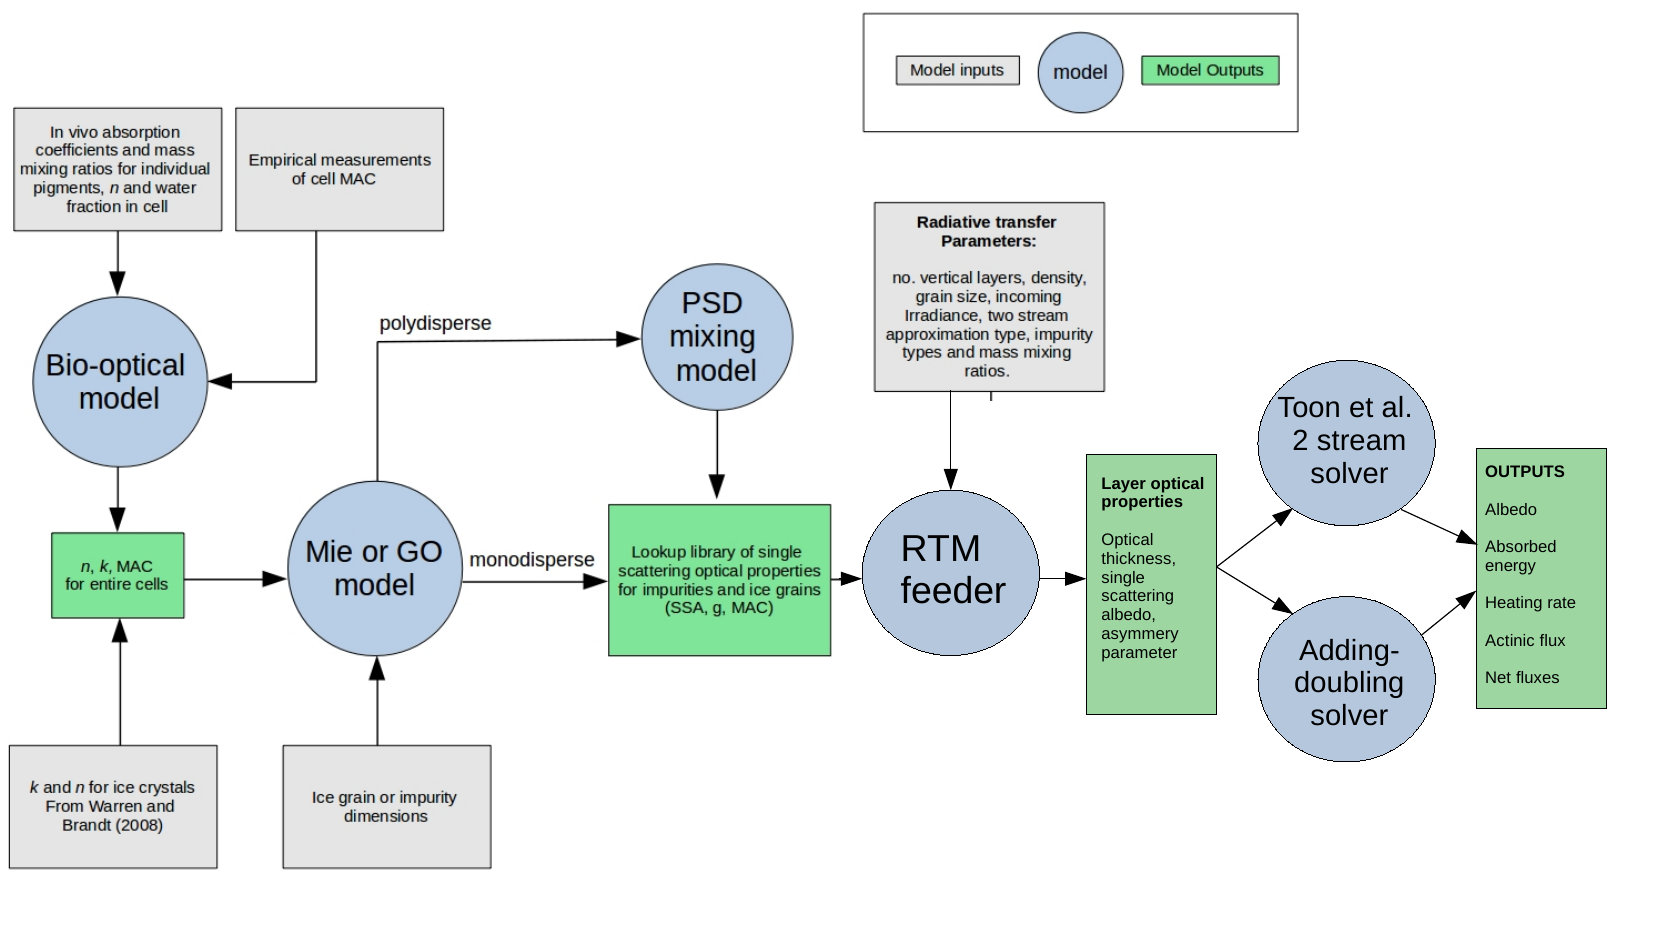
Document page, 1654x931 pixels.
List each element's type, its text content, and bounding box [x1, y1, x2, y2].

text_box Layer optical properties Optical thickness, single scattering albedo, asymmery parameter [1086, 466, 1229, 703]
text_box Toon et al. 2 stream solver [1240, 383, 1459, 567]
text_box OUTPUTS Albedo Absorbed energy Heating rate Actinic flux Net fluxes [1470, 454, 1607, 695]
picture [0, 0, 1312, 924]
text_box [1285, 360, 1408, 383]
text_box Adding-doubling solver [1240, 626, 1459, 809]
text_box RTM feeder [885, 519, 1040, 619]
text_box [1476, 695, 1607, 709]
text_box [1476, 448, 1607, 454]
text_box [850, 401, 1415, 815]
